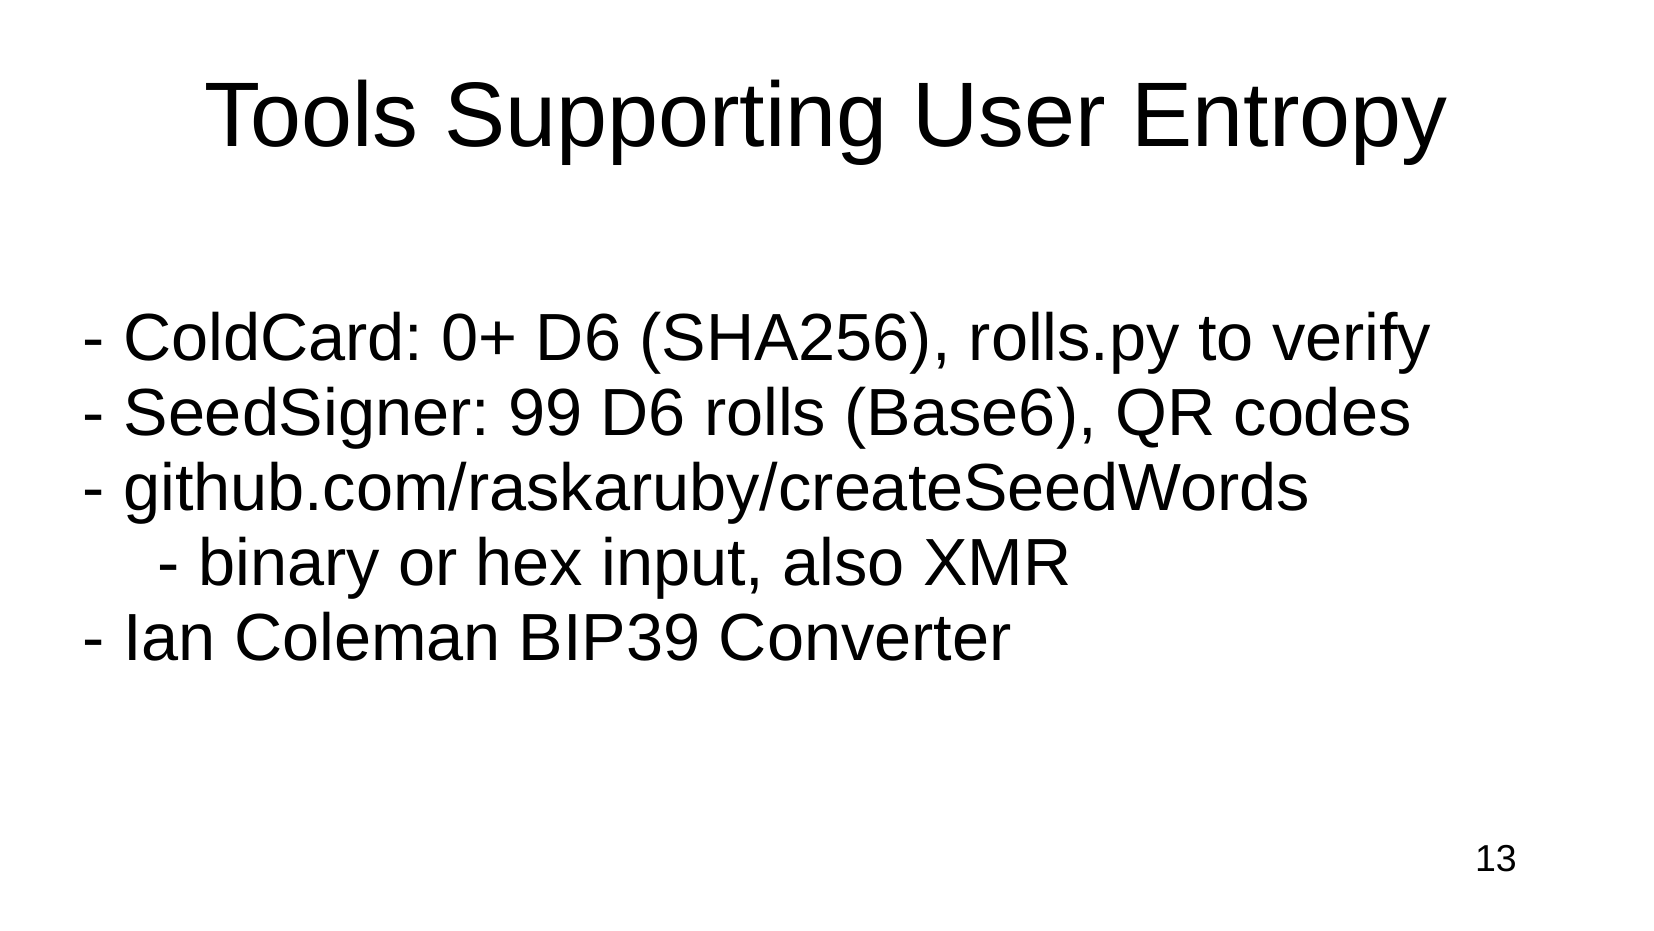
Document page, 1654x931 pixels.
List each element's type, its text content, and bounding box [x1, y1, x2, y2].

text_box <number> [1508, 829, 1613, 901]
text_box - ColdCard: 0+ D6 (SHA256), rolls.py to verify - SeedSigner: 99 D6 rolls (Base6), QR codes - github.com/raskaruby/createSeedWords - binary or hex input, also XMR - Ian Coleman BIP39 Converter [82, 217, 1571, 758]
title Tools Supporting User Entropy [82, 37, 1571, 193]
